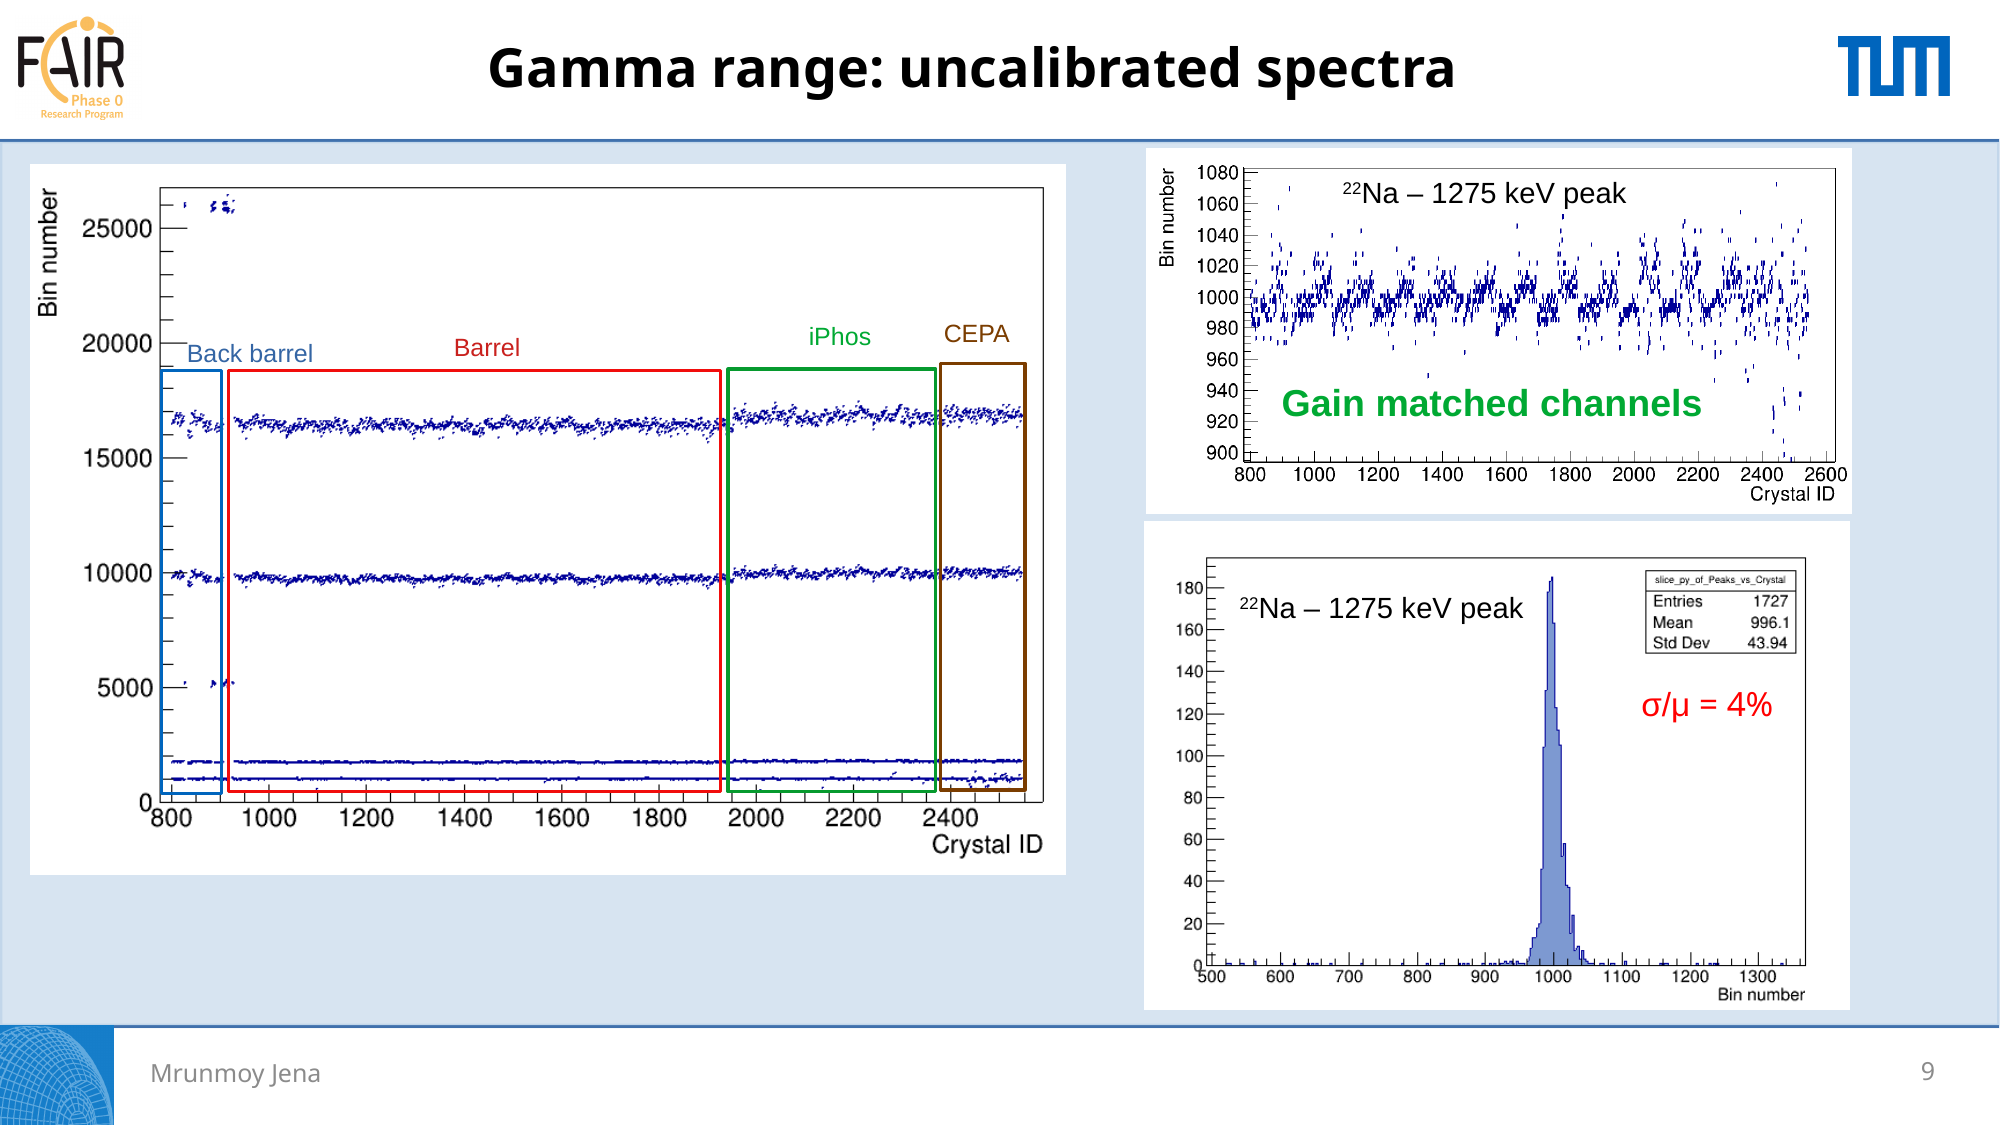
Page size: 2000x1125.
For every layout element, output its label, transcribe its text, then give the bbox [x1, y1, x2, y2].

picture [1146, 148, 1852, 514]
text_box CEPA [929, 312, 1035, 358]
text_box iPhos [794, 314, 929, 358]
text_box Gain matched channels [1266, 375, 1987, 475]
text_box Barrel [438, 326, 649, 370]
picture [1838, 36, 1950, 96]
picture [30, 164, 1066, 875]
picture [1144, 521, 1850, 1010]
text_box σ/μ = 4% [1626, 673, 1852, 770]
picture [0, 1025, 114, 1125]
text_box 22Na – 1275 keV peak [1327, 169, 1685, 250]
text_box Back barrel [172, 332, 338, 404]
title Gamma range: uncalibrated spectra [137, 32, 1808, 108]
text_box 22Na – 1275 keV peak [1224, 585, 1582, 665]
picture [15, 15, 142, 120]
text_box [463, 108, 1432, 391]
